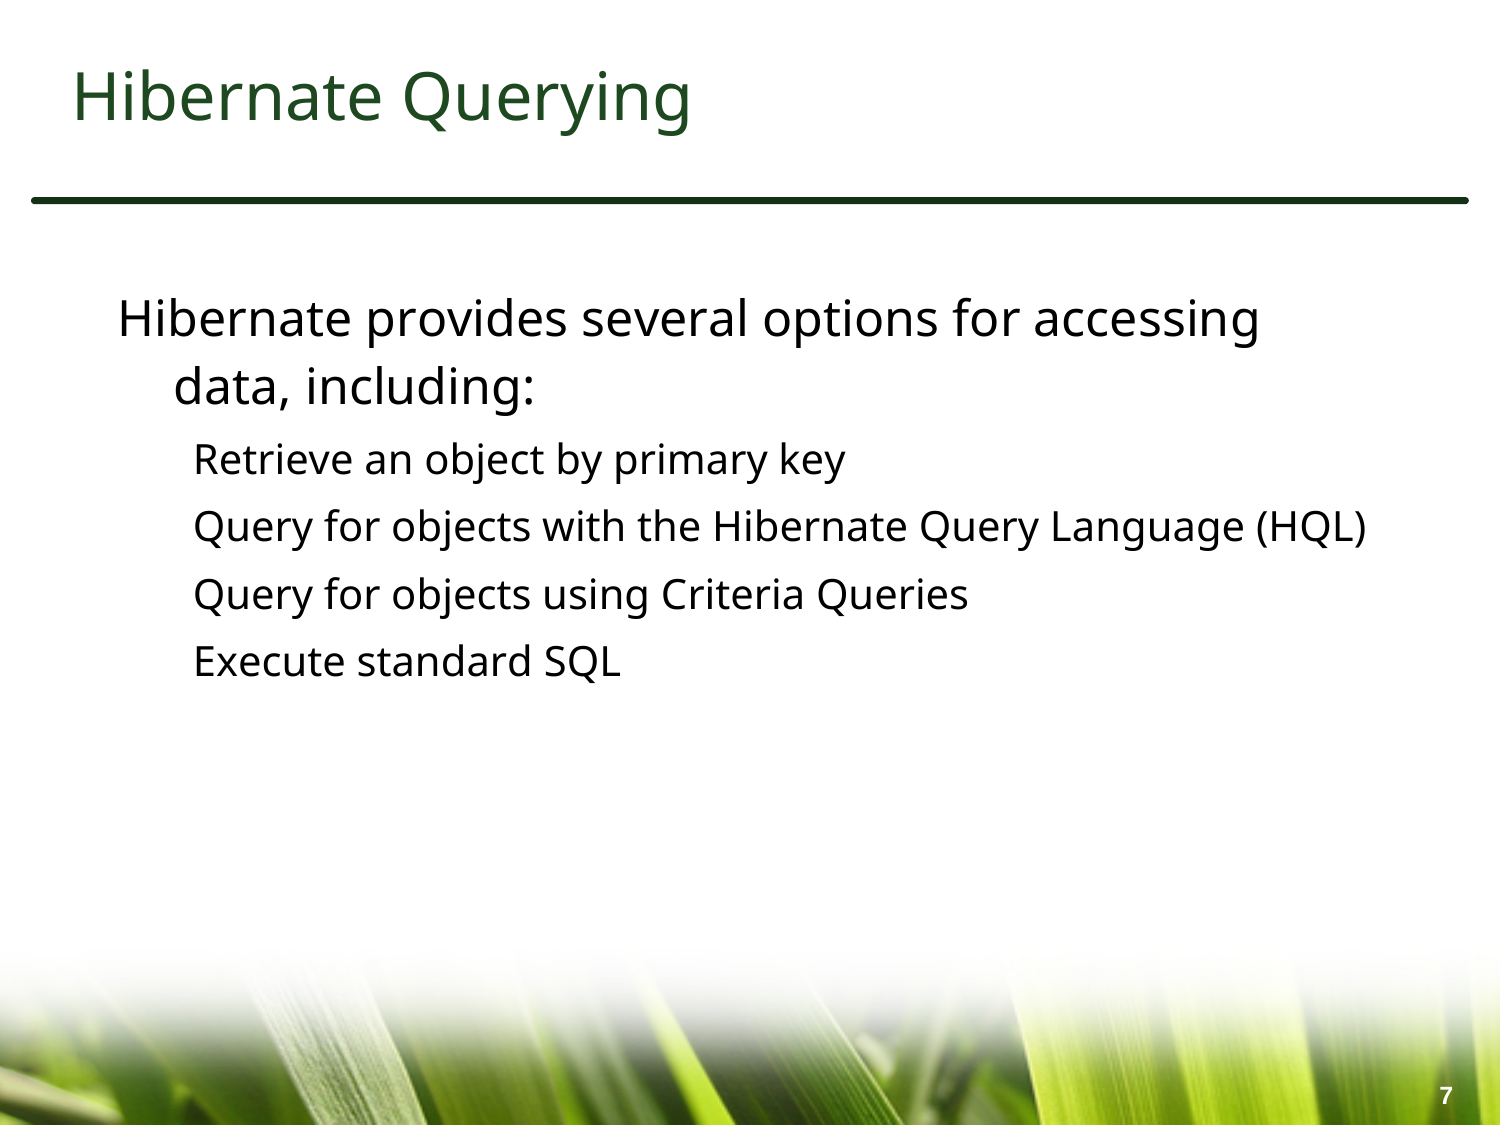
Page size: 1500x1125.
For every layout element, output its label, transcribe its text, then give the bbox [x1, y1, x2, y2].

title Hibernate Querying [56, 13, 1089, 176]
list Hibernate provides several options for accessing data, including: Retrieve an object by primary key Query for objects with the Hibernate Query Language (HQL) Query for objects using Criteria Queries Execute standard SQL [103, 275, 1394, 938]
picture [0, 944, 1500, 1125]
